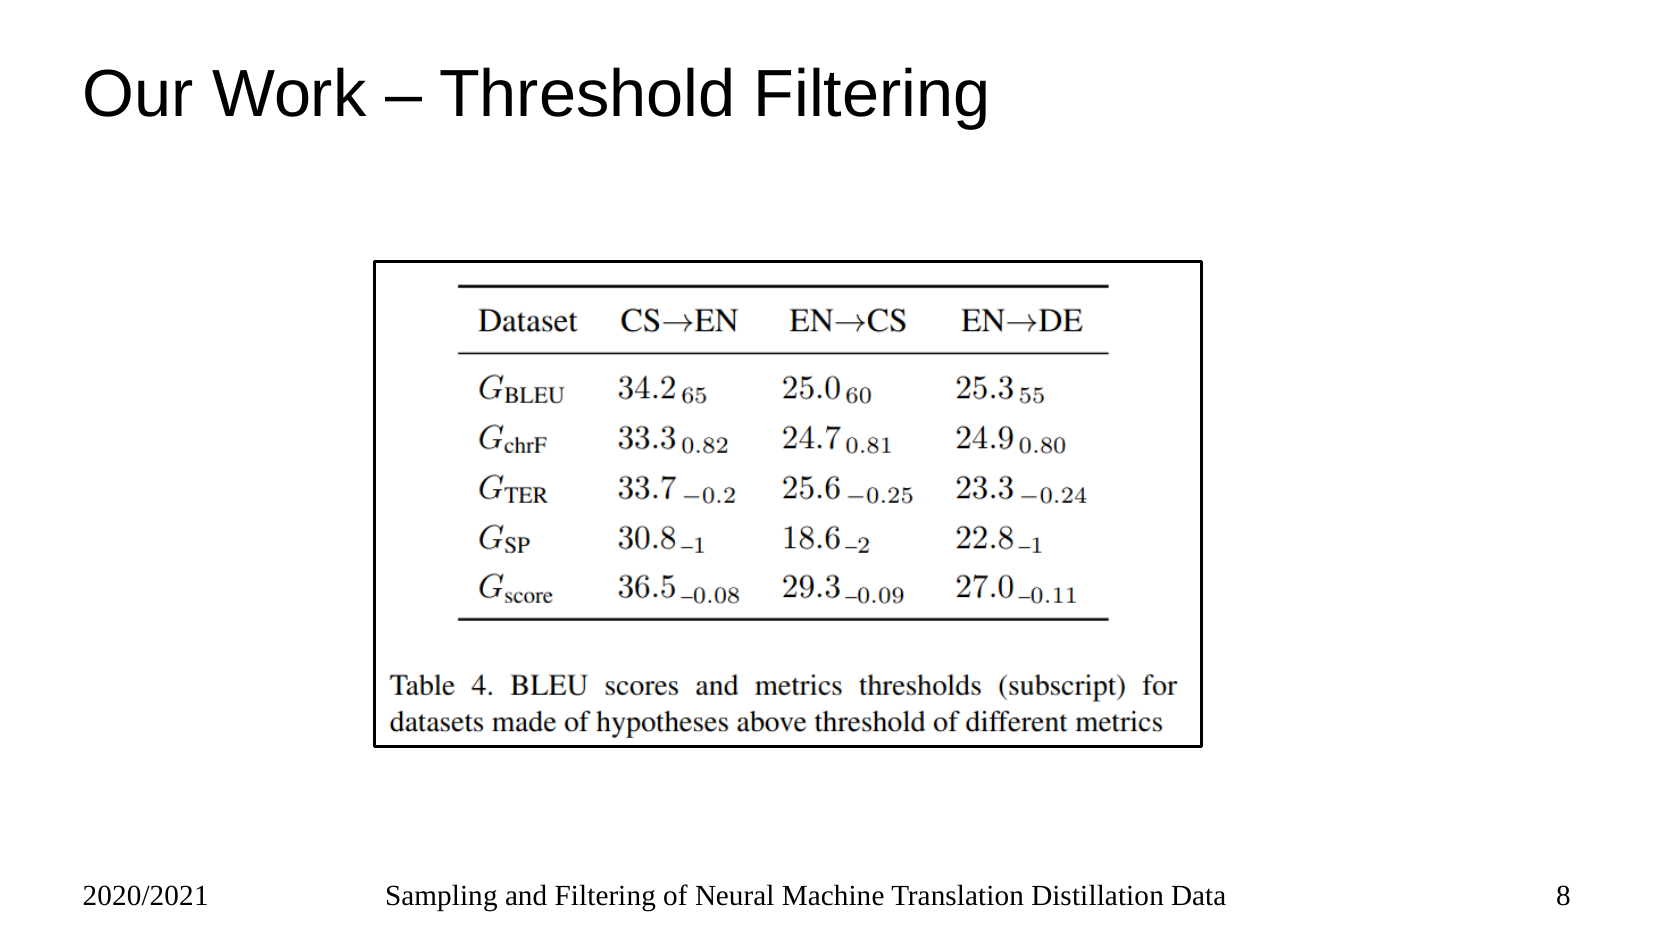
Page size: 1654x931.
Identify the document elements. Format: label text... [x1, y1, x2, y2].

title Our Work – Threshold Filtering [82, 37, 1571, 151]
picture [375, 262, 1201, 746]
